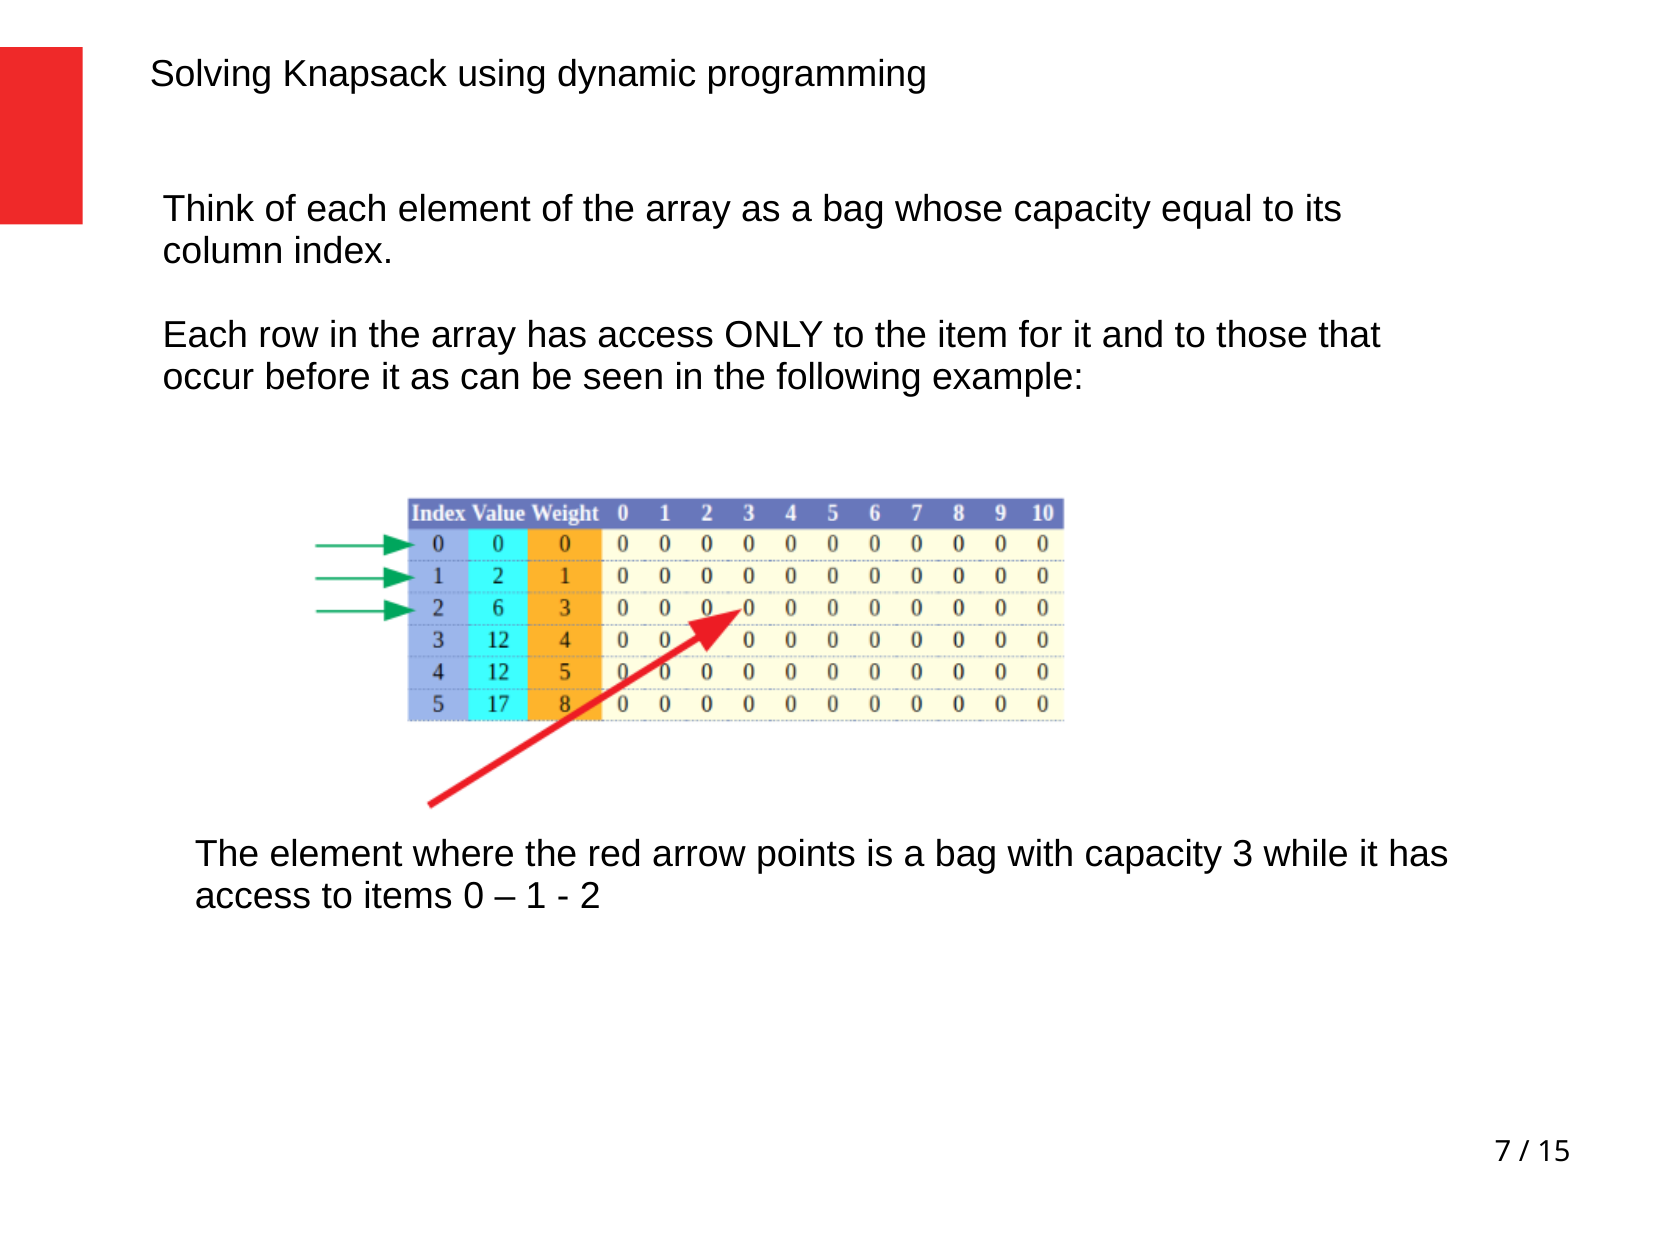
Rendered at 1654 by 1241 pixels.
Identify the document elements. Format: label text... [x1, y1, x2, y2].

text_box The element where the red arrow points is a bag with capacity 3 while it has access to items 0 – 1 - 2 [180, 825, 1465, 924]
text_box Think of each element of the array as a bag whose capacity equal to its column index. Each row in the array has access ONLY to the item for it and to those that occur before it as can be seen in the following example: [147, 180, 1411, 489]
text_box Solving Knapsack using dynamic programming [135, 45, 961, 102]
picture [284, 427, 1088, 814]
